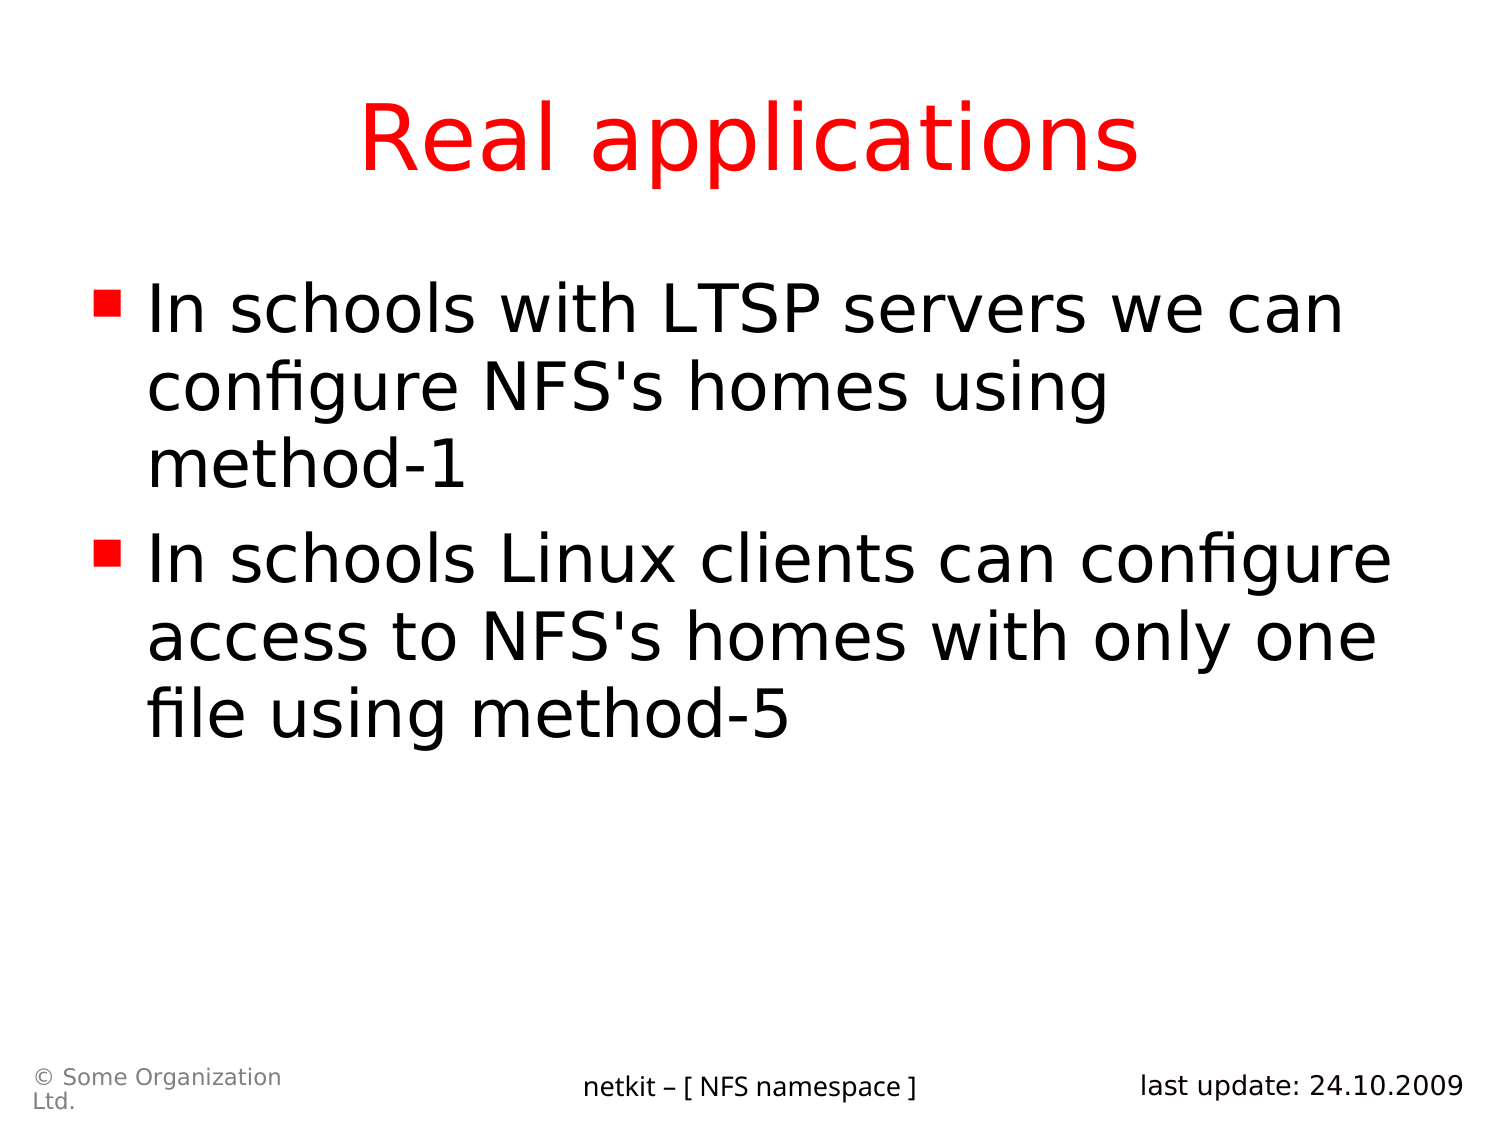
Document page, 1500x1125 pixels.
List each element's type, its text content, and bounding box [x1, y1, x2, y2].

list In schools with LTSP servers we can configure NFS's homes using method-1 In schools Linux clients can configure access to NFS's homes with only one file using method-5 [75, 262, 1426, 1006]
title Real applications [75, 45, 1426, 233]
